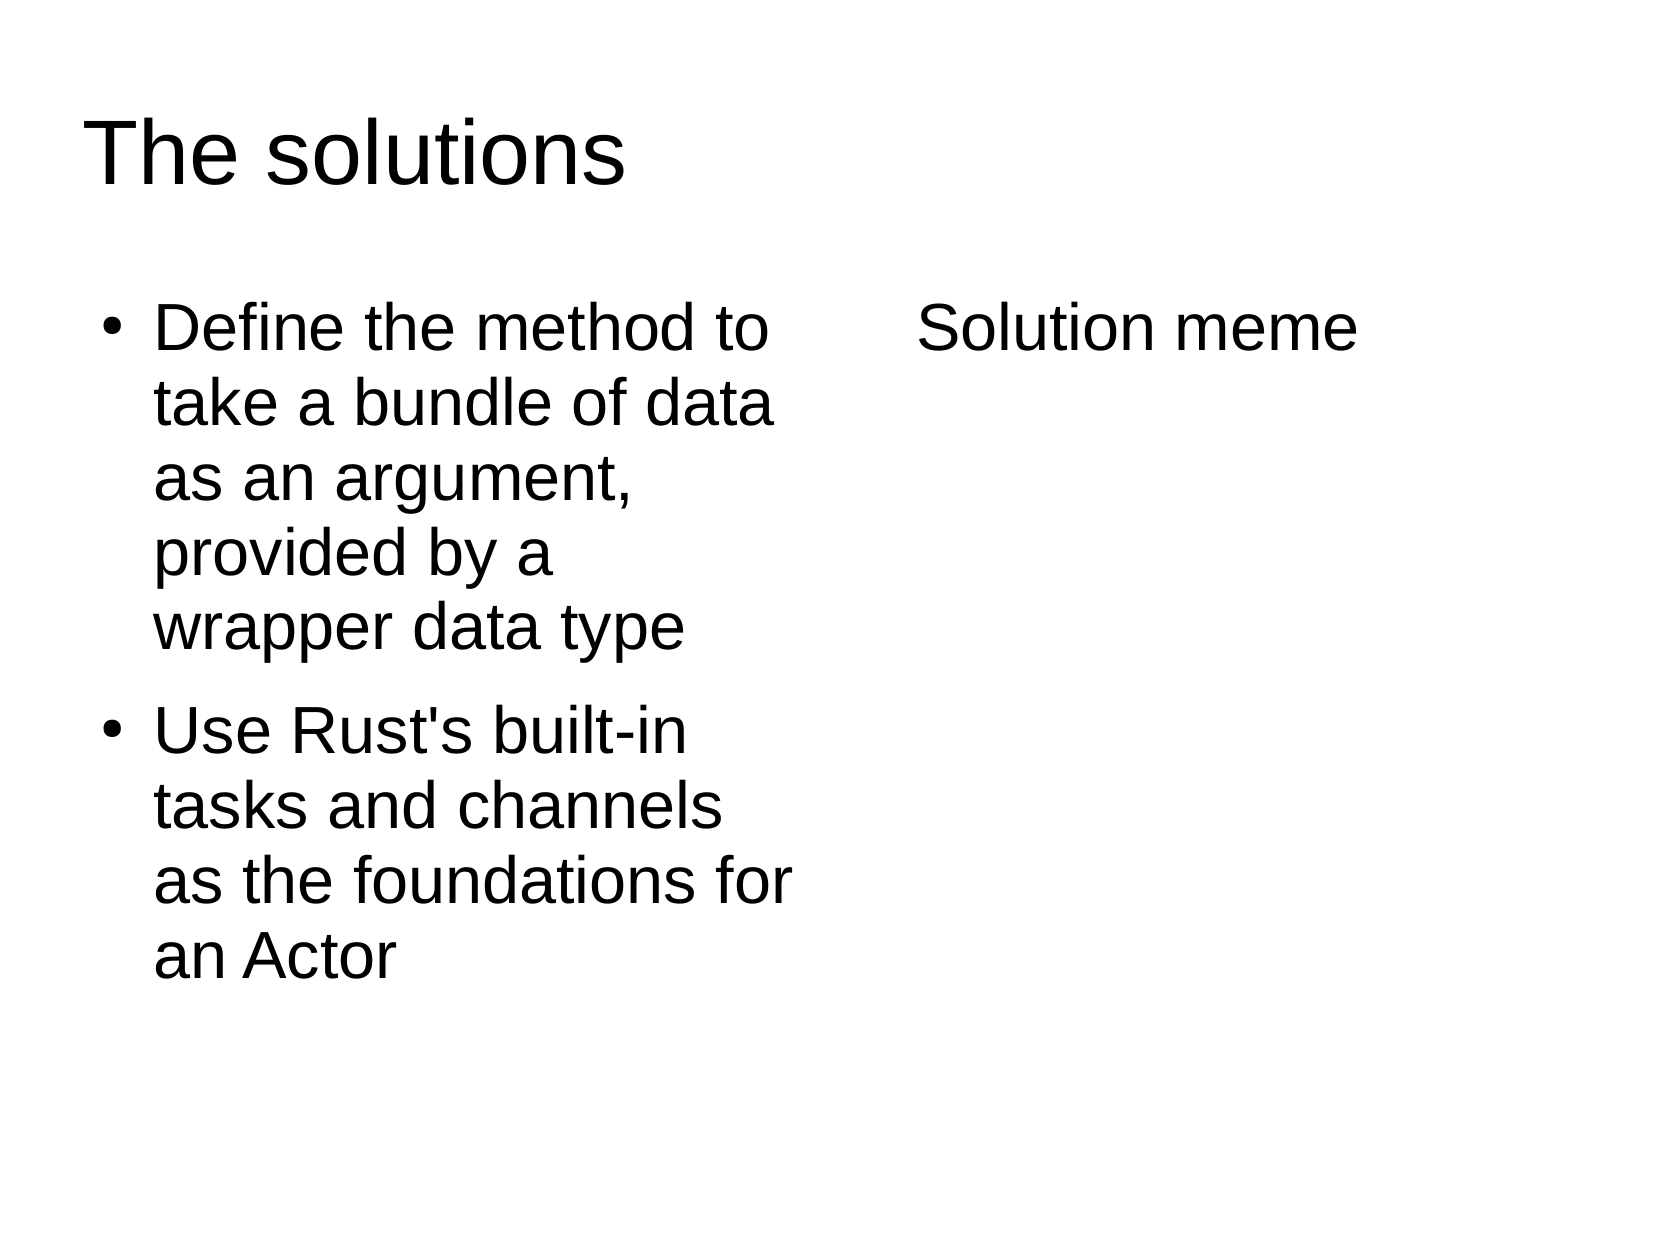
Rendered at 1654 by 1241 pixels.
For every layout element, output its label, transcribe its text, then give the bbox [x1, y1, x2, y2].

list Solution meme [845, 290, 1572, 1010]
title The solutions [82, 49, 1571, 257]
list Define the method to take a bundle of data as an argument, provided by a wrapper data type Use Rust's built-in tasks and channels as the foundations for an Actor [82, 290, 809, 1010]
